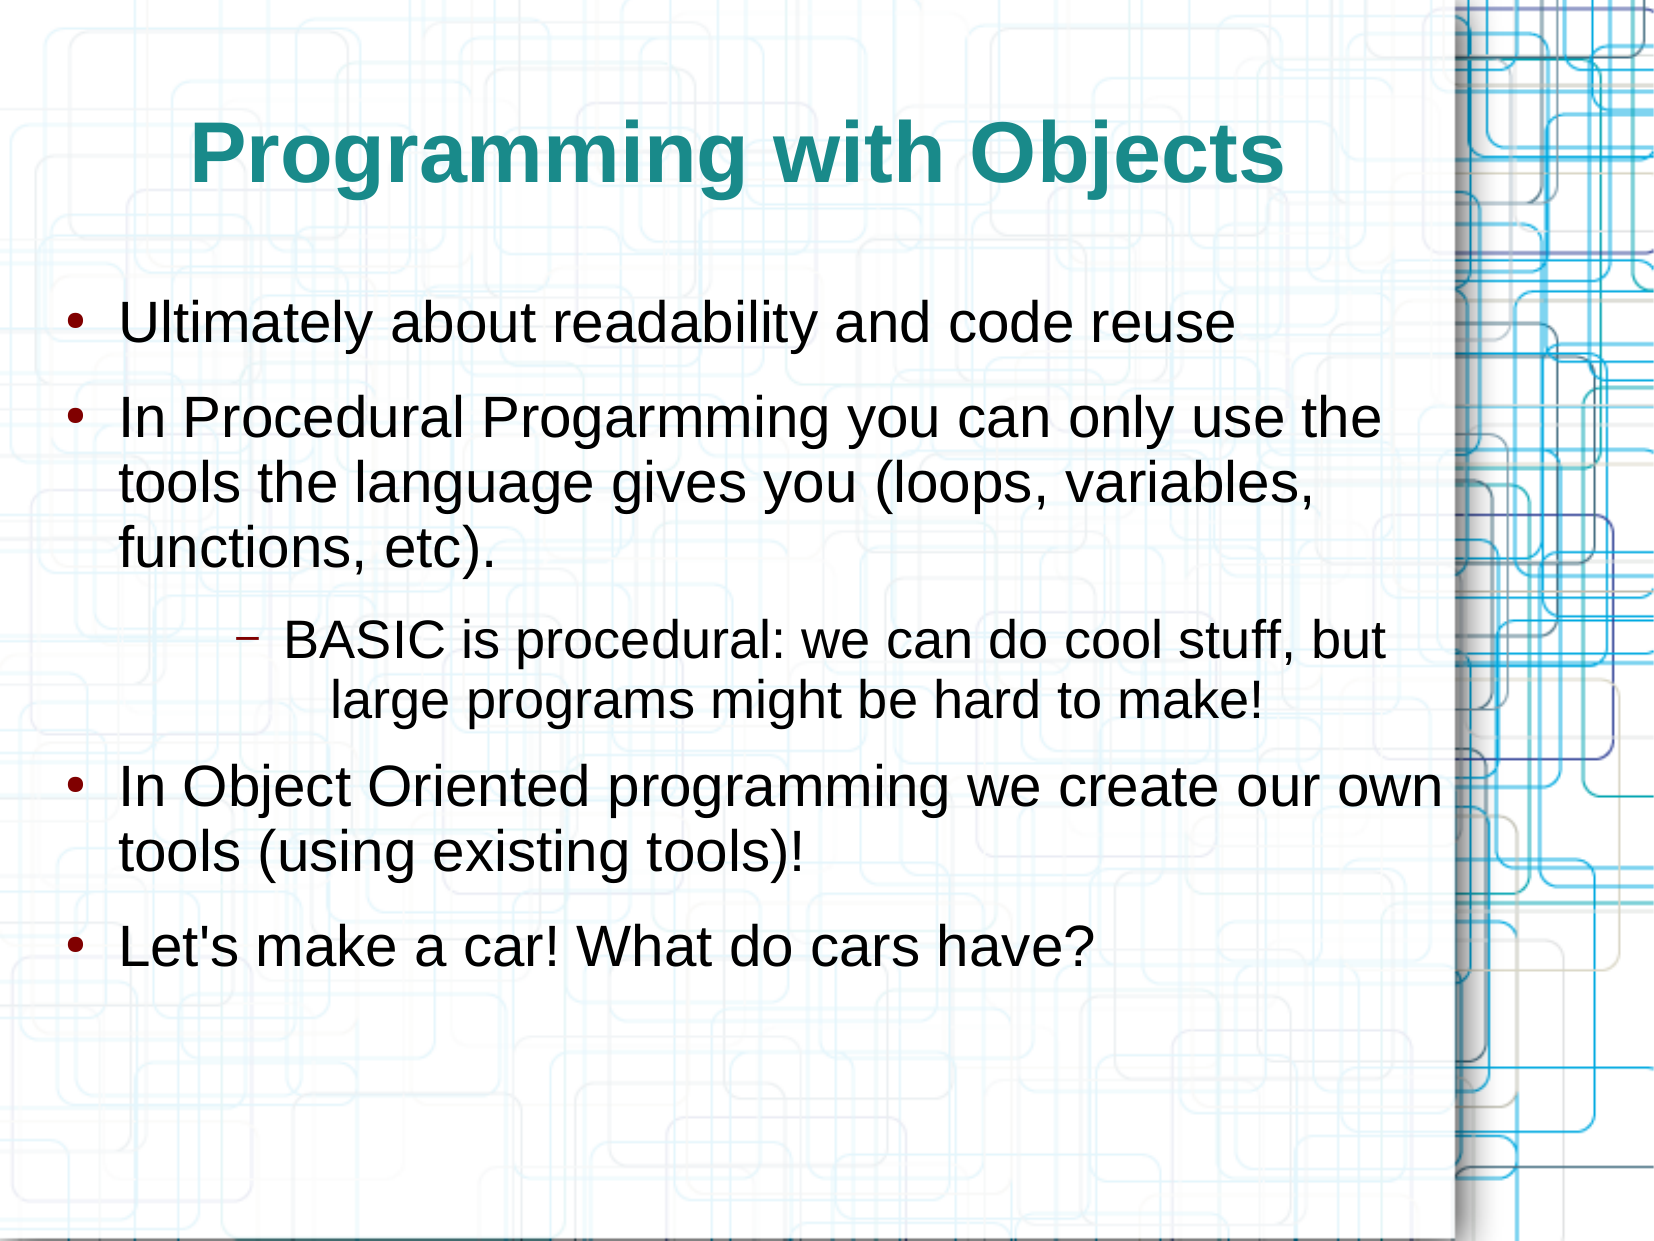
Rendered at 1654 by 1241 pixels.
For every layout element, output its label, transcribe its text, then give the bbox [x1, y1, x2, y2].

title Programming with Objects [59, 49, 1418, 257]
list Ultimately about readability and code reuse In Procedural Progarmming you can only use the tools the language gives you (loops, variables, functions, etc). BASIC is procedural: we can do cool stuff, but large programs might be hard to make! In Object Oriented programming we create our own tools (using existing tools)! Let's make a car! What do cars have? [47, 290, 1503, 995]
picture [0, 0, 1654, 1241]
